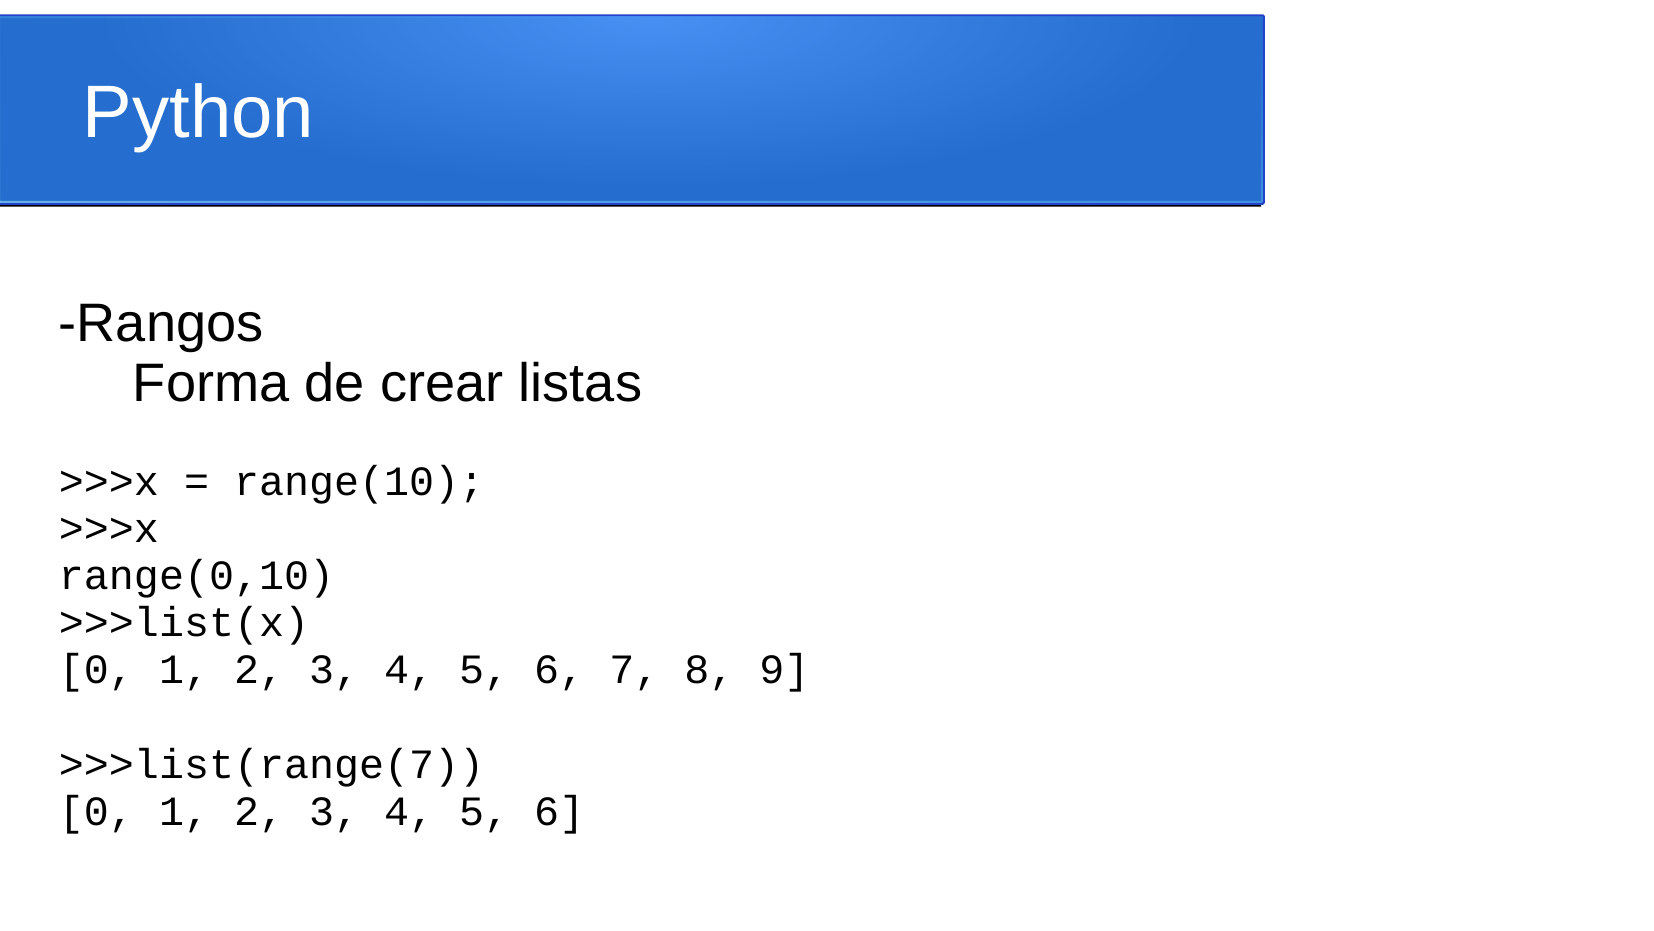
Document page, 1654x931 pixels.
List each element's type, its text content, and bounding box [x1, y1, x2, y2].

title Python [82, 35, 1235, 189]
subtitle -Rangos Forma de crear listas >>>x = range(10); >>>x range(0,10) >>>list(x) [0, 1, 2, 3, 4, 5, 6, 7, 8, 9] >>>list(range(7)) [0, 1, 2, 3, 4, 5, 6] [59, 295, 1548, 835]
